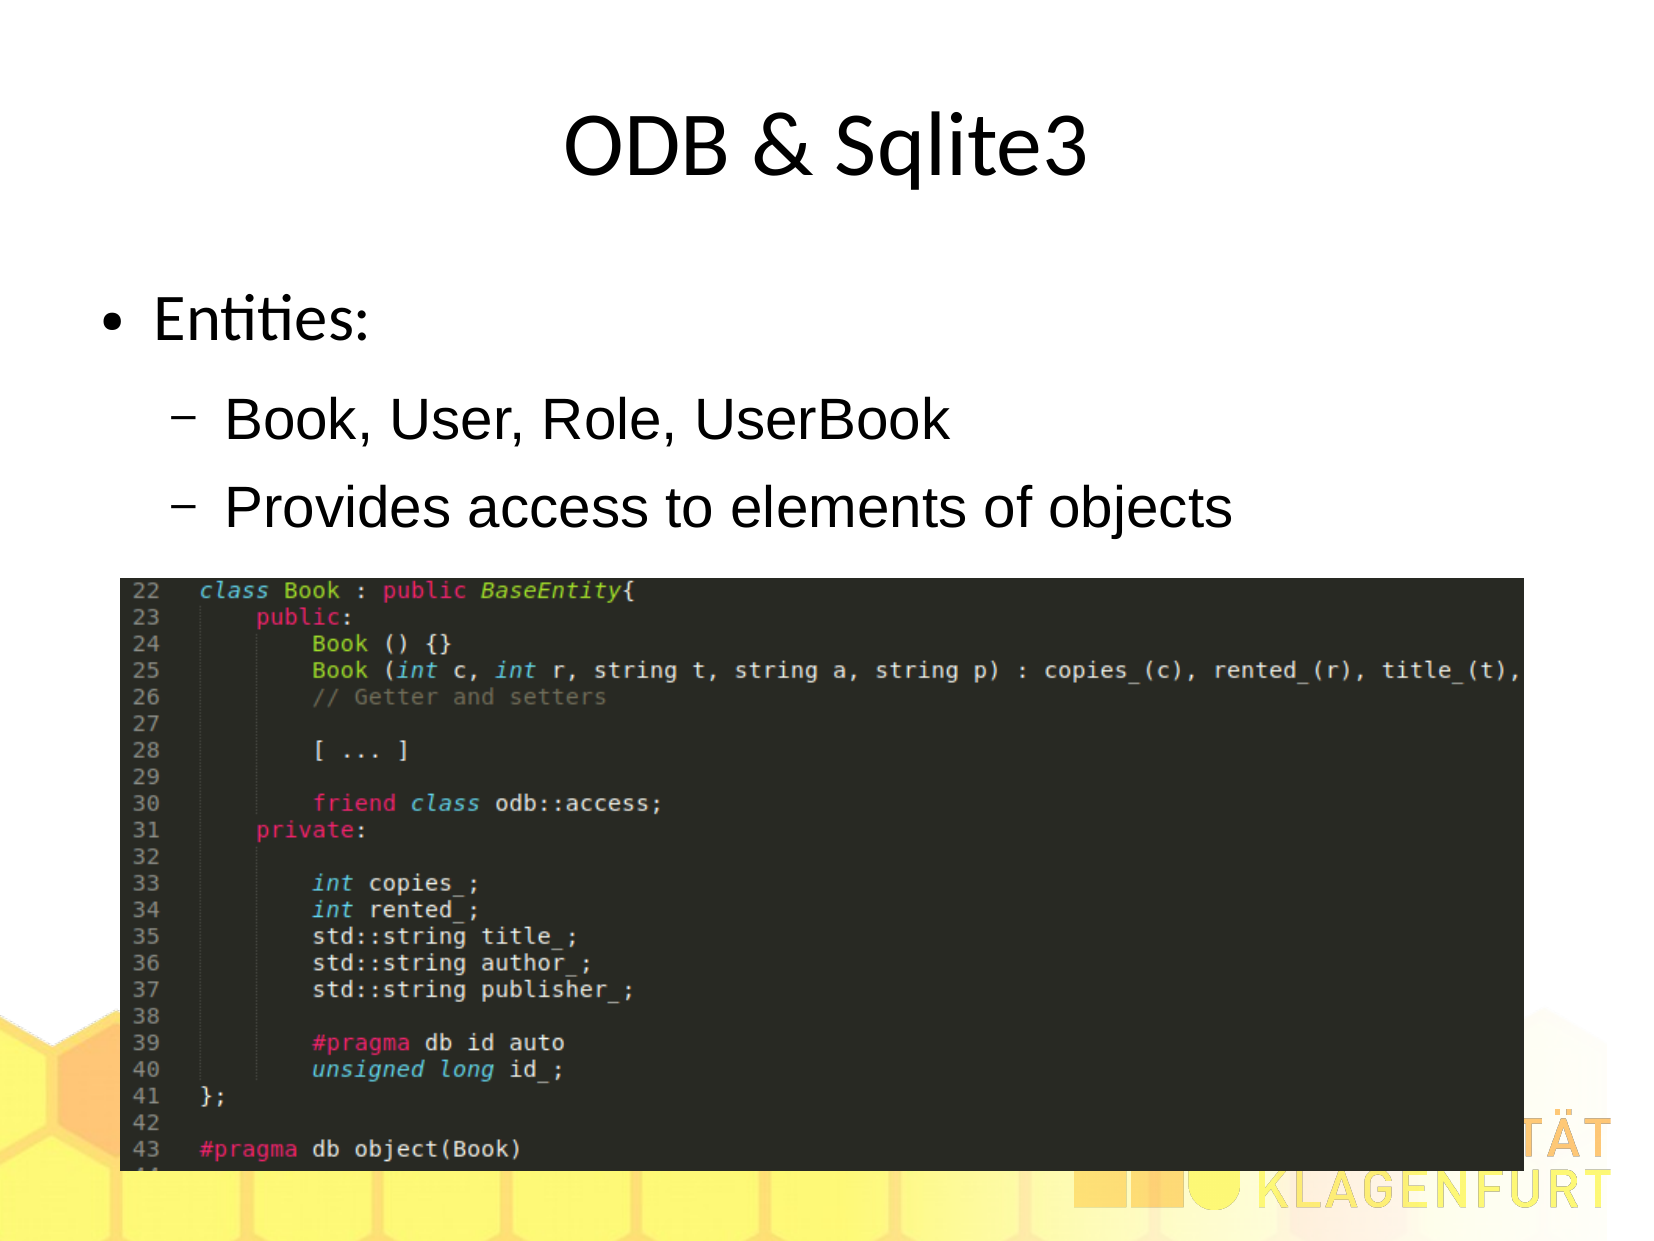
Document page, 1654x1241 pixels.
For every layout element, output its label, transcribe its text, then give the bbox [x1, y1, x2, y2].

title ODB & Sqlite3 [82, 49, 1571, 257]
picture [0, 578, 1611, 1241]
list Entities: Book, User, Role, UserBook Provides access to elements of objects [82, 290, 1571, 1010]
